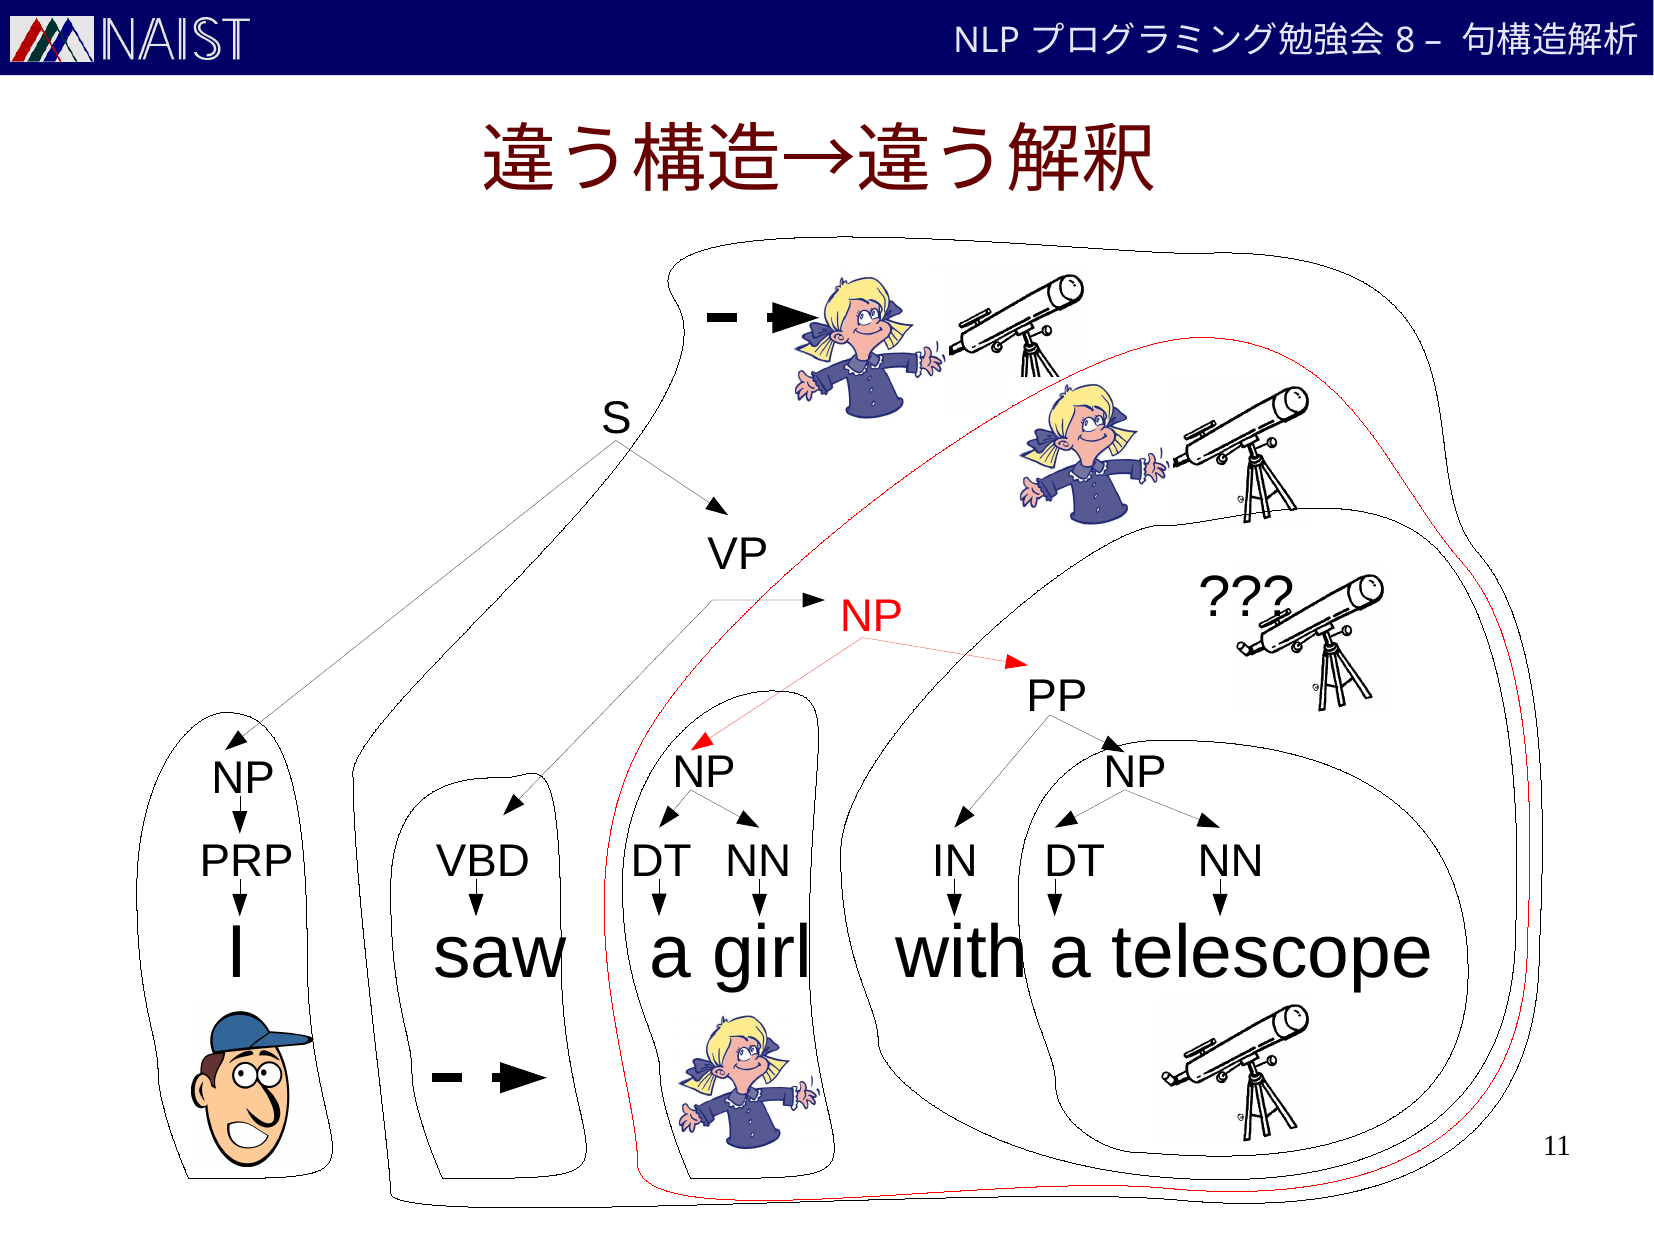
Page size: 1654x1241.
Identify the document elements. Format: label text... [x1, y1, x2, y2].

text_box S [586, 384, 647, 451]
picture [102, 17, 251, 57]
picture [666, 1009, 823, 1153]
text_box NP [825, 582, 919, 649]
text_box DT [1029, 827, 1121, 894]
picture [10, 16, 94, 62]
text_box NP [1088, 738, 1182, 805]
title 違う構造→違う解釈 [75, 57, 1564, 249]
text_box NN [1182, 827, 1279, 894]
text_box PP [1011, 662, 1103, 729]
text_box IN [917, 827, 993, 894]
text_box NP [657, 738, 751, 805]
picture [191, 1002, 321, 1168]
text_box S [604, 442, 629, 451]
text_box NP [196, 744, 290, 811]
picture [1157, 996, 1313, 1143]
text_box NN [710, 827, 807, 894]
text_box I saw a girl with a telescope [211, 902, 1449, 1002]
text_box VBD [421, 827, 545, 894]
text_box VP [692, 520, 784, 587]
text_box PRP [184, 827, 309, 894]
text_box DT [615, 827, 707, 894]
picture [1232, 566, 1388, 713]
text_box ??? [1183, 556, 1311, 637]
picture [781, 266, 1313, 529]
